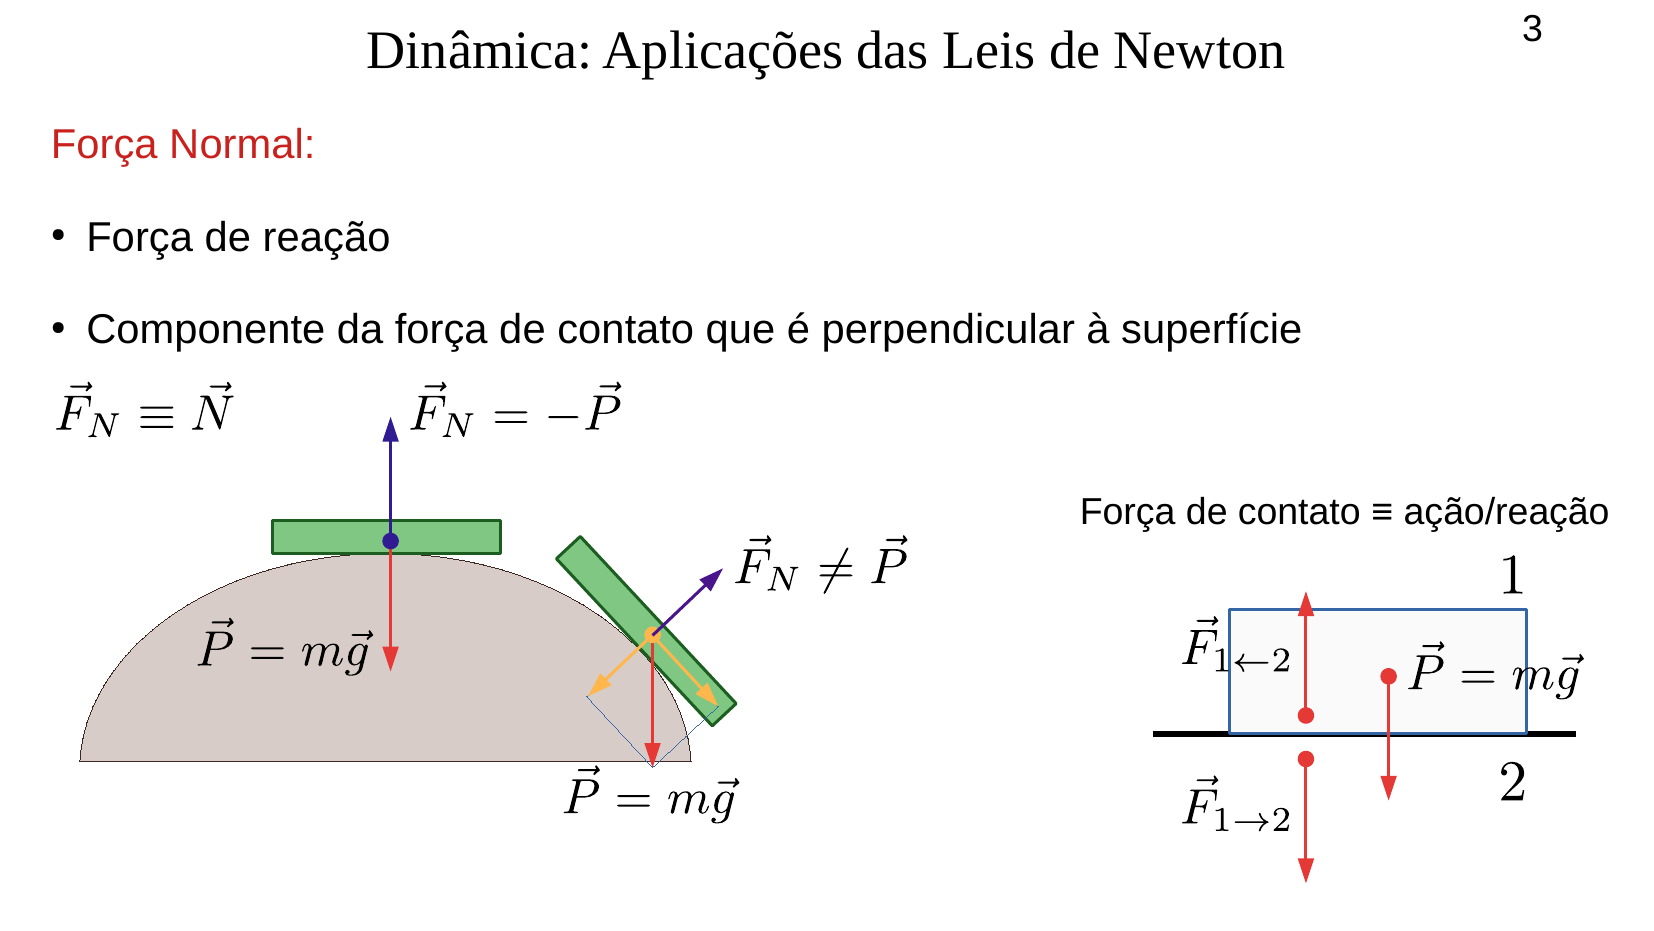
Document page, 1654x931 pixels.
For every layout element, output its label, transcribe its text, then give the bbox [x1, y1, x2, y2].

picture [1179, 615, 1290, 672]
picture [193, 615, 376, 678]
picture [51, 379, 236, 439]
picture [559, 763, 742, 826]
picture [1404, 639, 1586, 702]
picture [1498, 761, 1525, 801]
text_box <number> [1507, 0, 1654, 71]
picture [1179, 775, 1290, 832]
text_box [79, 520, 662, 762]
picture [1498, 555, 1523, 594]
text_box [654, 627, 737, 762]
picture [731, 533, 910, 596]
picture [406, 379, 624, 439]
text_box Força de contato ≡ ação/reação [1065, 482, 1640, 540]
text_box Força Normal: Força de reação Componente da força de contato que é perpendicular à superfície [36, 112, 1572, 361]
text_box [1229, 609, 1527, 734]
text_box Dinâmica: Aplicações das Leis de Newton [352, 0, 1302, 88]
